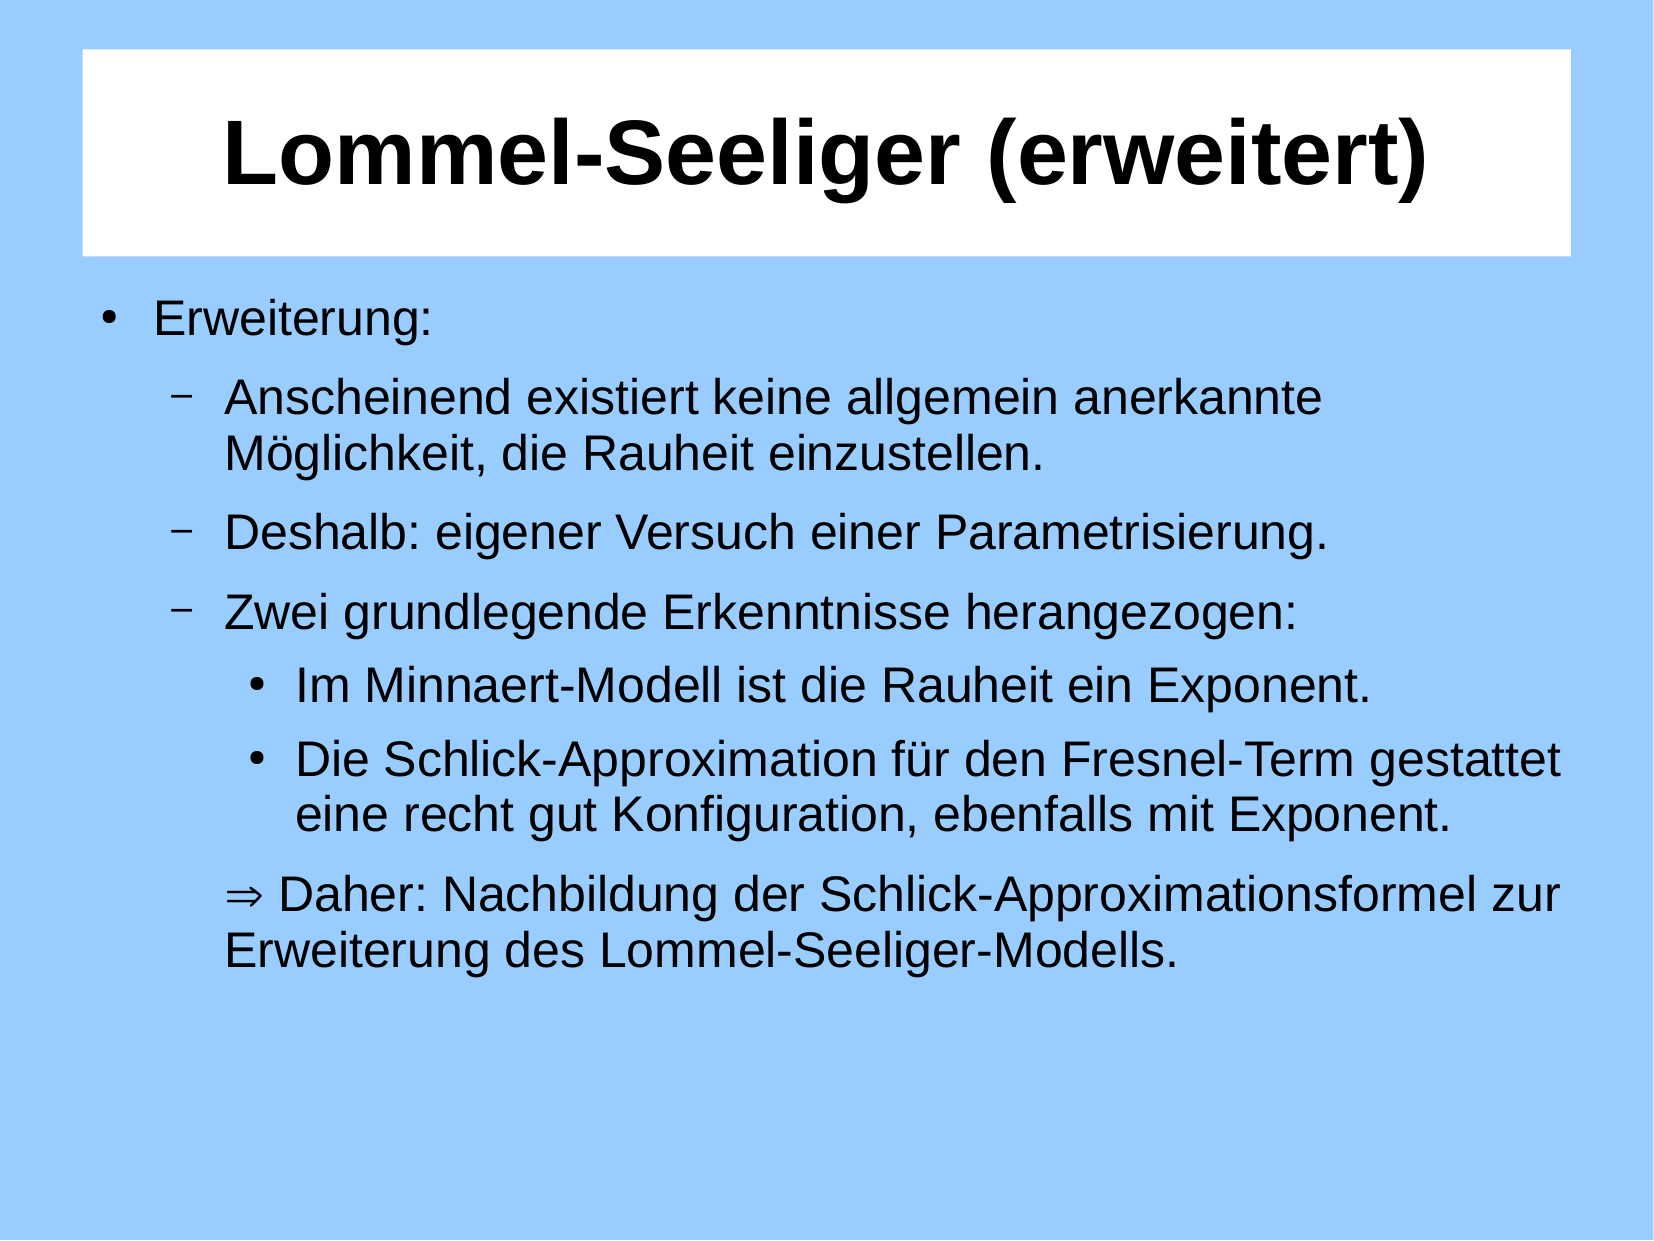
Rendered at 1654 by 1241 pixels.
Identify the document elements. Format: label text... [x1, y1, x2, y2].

list Erweiterung: Anscheinend existiert keine allgemein anerkannte Möglichkeit, die Rauheit einzustellen. Deshalb: eigener Versuch einer Parametrisierung. Zwei grundlegende Erkenntnisse herangezogen: Im Minnaert-Modell ist die Rauheit ein Exponent. Die Schlick-Approximation für den Fresnel-Term gestattet eine recht gut Konfiguration, ebenfalls mit Exponent.  Daher: Nachbildung der Schlick-Approximationsformel zur Erweiterung des Lommel-Seeliger-Modells. [82, 290, 1571, 1170]
title Lommel-Seeliger (erweitert) [82, 49, 1571, 257]
